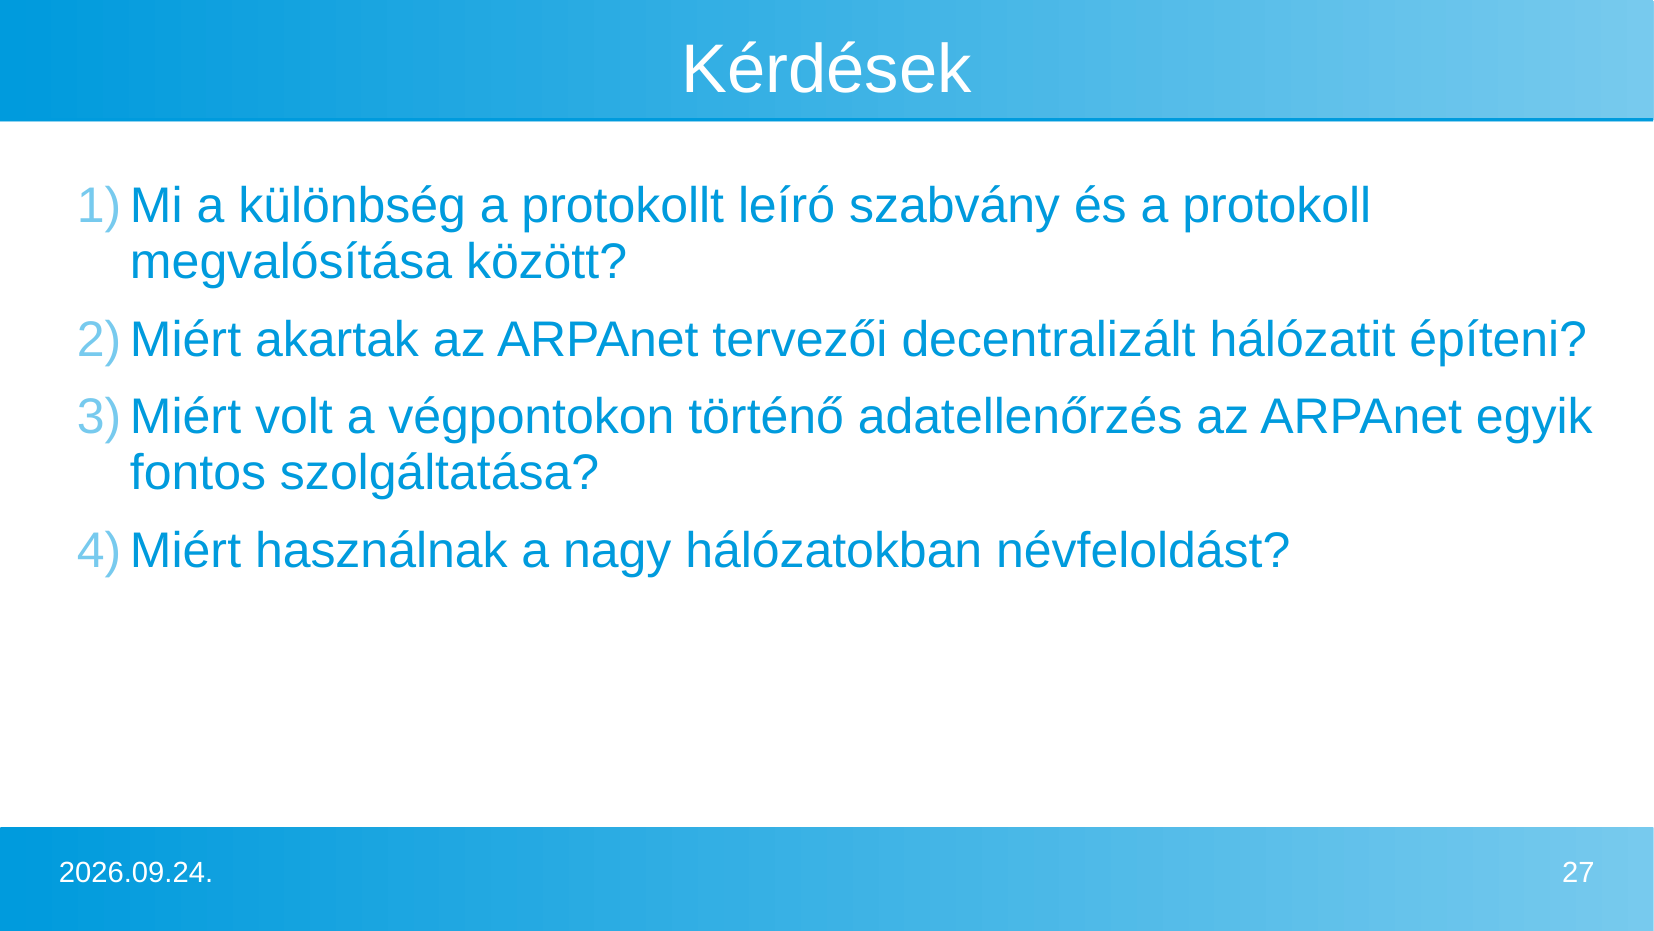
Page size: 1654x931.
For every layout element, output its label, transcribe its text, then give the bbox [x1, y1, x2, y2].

title Kérdések [59, 29, 1595, 108]
list Mi a különbség a protokollt leíró szabvány és a protokoll megvalósítása között? Miért akartak az ARPAnet tervezői decentralizált hálózatit építeni? Miért volt a végpontokon történő adatellenőrzés az ARPAnet egyik fontos szolgáltatása? Miért használnak a nagy hálózatokban névfeloldást? [59, 177, 1595, 768]
